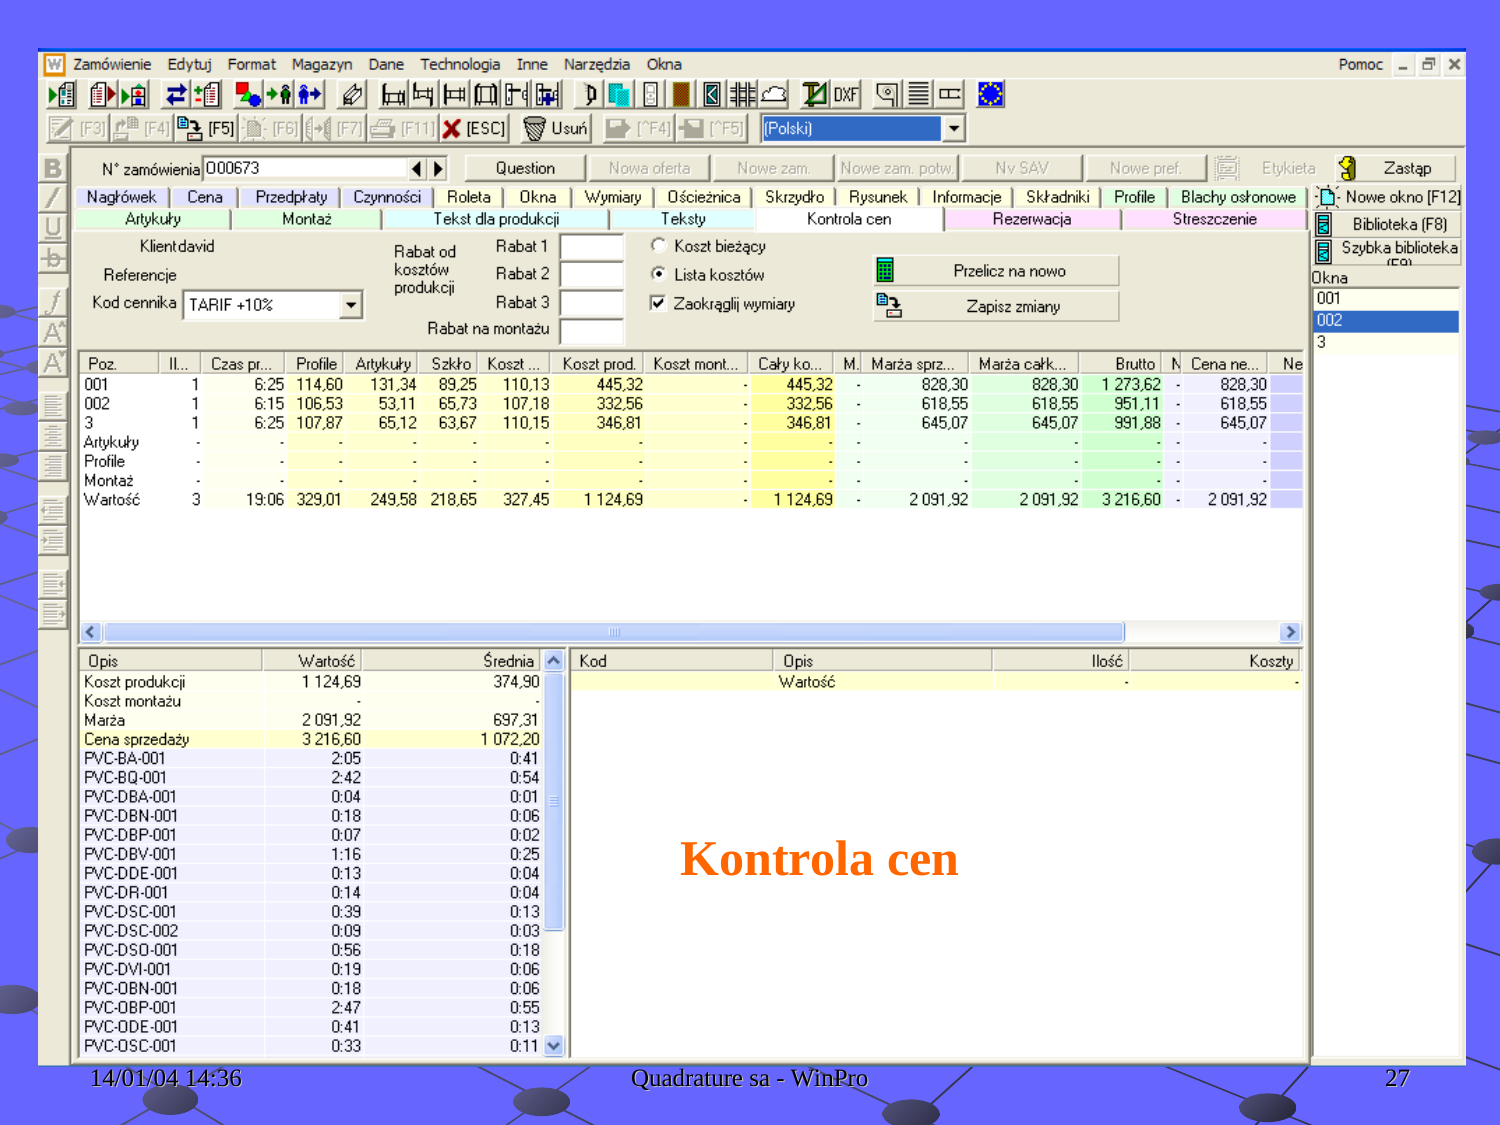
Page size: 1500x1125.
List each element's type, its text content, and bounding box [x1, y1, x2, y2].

text_box Kontrola cen [680, 834, 961, 886]
picture [38, 48, 1466, 1067]
